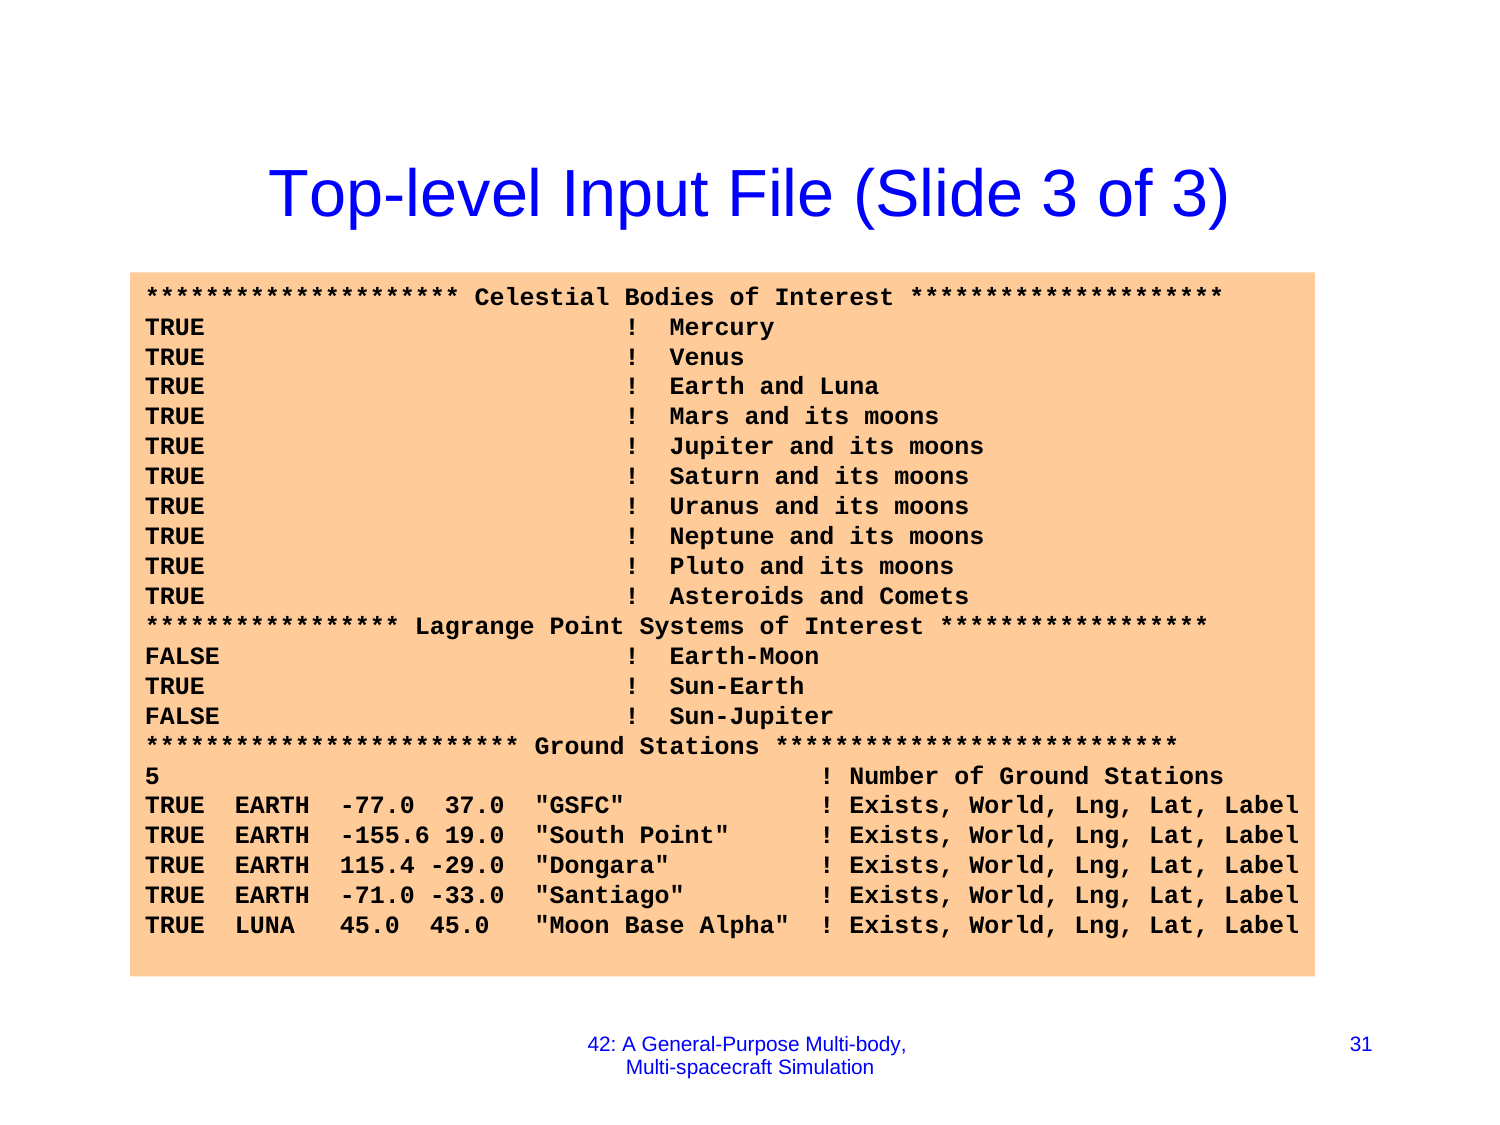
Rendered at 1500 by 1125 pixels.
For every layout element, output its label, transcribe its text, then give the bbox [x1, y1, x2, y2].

title Top-level Input File (Slide 3 of 3) [112, 99, 1388, 288]
text_box ********************* Celestial Bodies of Interest ********************* TRUE ! Mercury TRUE ! Venus TRUE ! Earth and Luna TRUE ! Mars and its moons TRUE ! Jupiter and its moons TRUE ! Saturn and its moons TRUE ! Uranus and its moons TRUE ! Neptune and its moons TRUE ! Pluto and its moons TRUE ! Asteroids and Comets ***************** Lagrange Point Systems of Interest ****************** FALSE ! Earth-Moon TRUE ! Sun-Earth FALSE ! Sun-Jupiter ************************* Ground Stations *************************** 5 ! Number of Ground Stations TRUE EARTH -77.0 37.0 "GSFC" ! Exists, World, Lng, Lat, Label TRUE EARTH -155.6 19.0 "South Point" ! Exists, World, Lng, Lat, Label TRUE EARTH 115.4 -29.0 "Dongara" ! Exists, World, Lng, Lat, Label TRUE EARTH -71.0 -33.0 "Santiago" ! Exists, World, Lng, Lat, Label TRUE LUNA 45.0 45.0 "Moon Base Alpha" ! Exists, World, Lng, Lat, Label [130, 272, 1315, 977]
